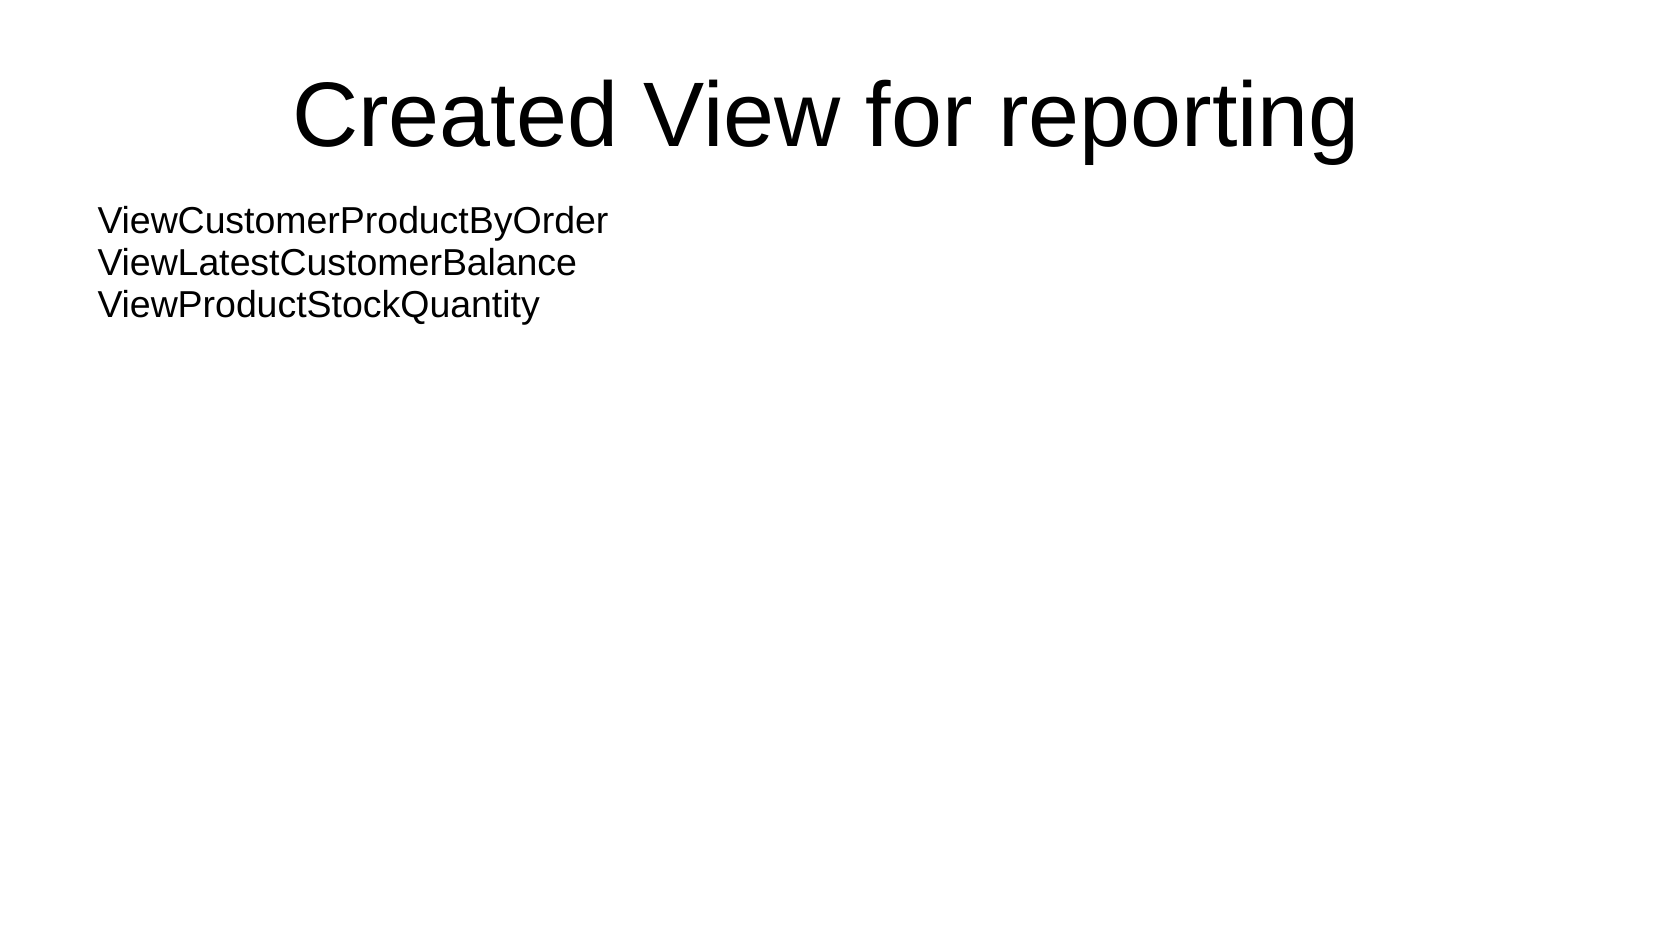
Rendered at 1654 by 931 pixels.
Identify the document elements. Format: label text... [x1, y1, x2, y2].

title Created View for reporting [82, 37, 1571, 193]
text_box ViewCustomerProductByOrder ViewLatestCustomerBalance ViewProductStockQuantity [82, 192, 625, 334]
